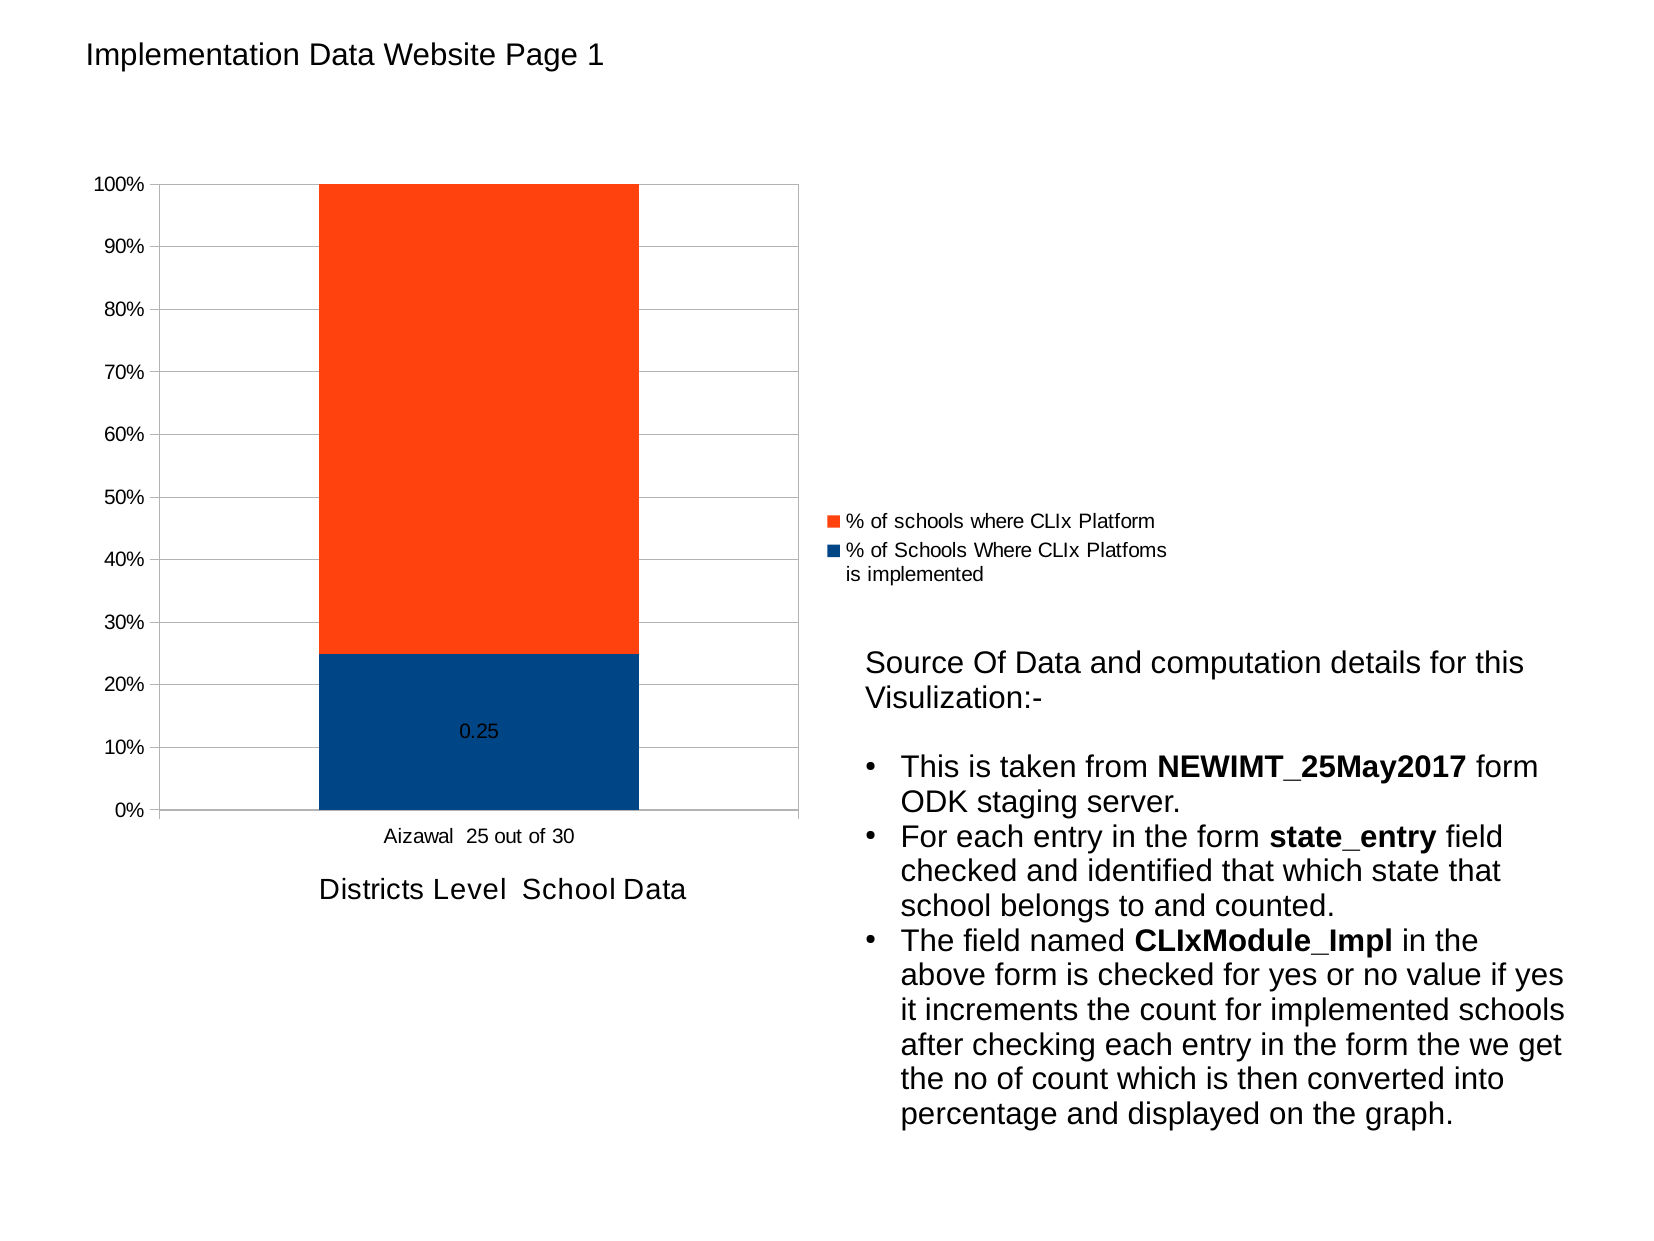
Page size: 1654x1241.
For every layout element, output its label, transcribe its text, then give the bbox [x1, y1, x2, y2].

text_box Source Of Data and computation details for this Visulization:- This is taken from NEWIMT_25May2017 form ODK staging server. For each entry in the form state_entry field checked and identified that which state that school belongs to and counted. The field named CLIxModule_Impl in the above form is checked for yes or no value if yes it increments the count for implemented schools after checking each entry in the form the we get the no of count which is then converted into percentage and displayed on the graph. [850, 637, 1583, 1139]
text_box Implementation Data Website Page 1 [70, 29, 621, 80]
chart [70, 156, 1188, 939]
